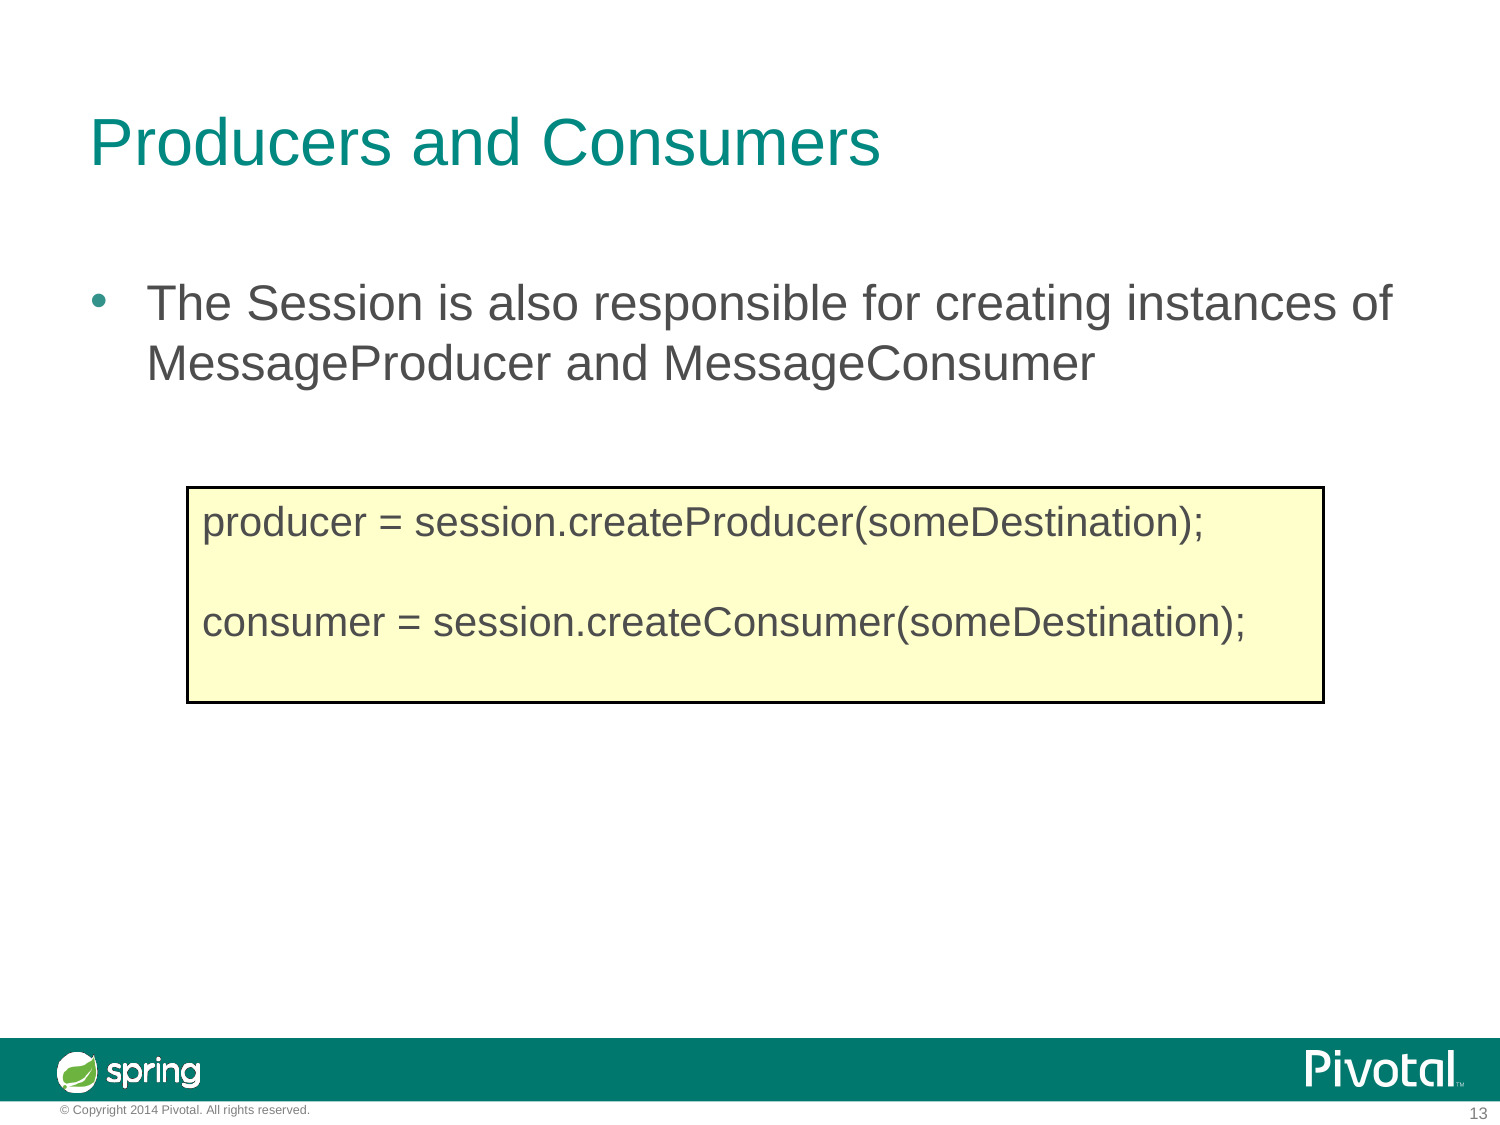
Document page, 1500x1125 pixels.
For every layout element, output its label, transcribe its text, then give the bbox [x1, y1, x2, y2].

text_box producer = session.createProducer(someDestination); consumer = session.createConsumer(someDestination); [187, 487, 1324, 703]
list The Session is also responsible for creating instances of MessageProducer and MessageConsumer [75, 262, 1426, 1005]
picture [1306, 1050, 1464, 1087]
title Producers and Consumers [75, 44, 1426, 233]
picture [32, 1041, 210, 1103]
